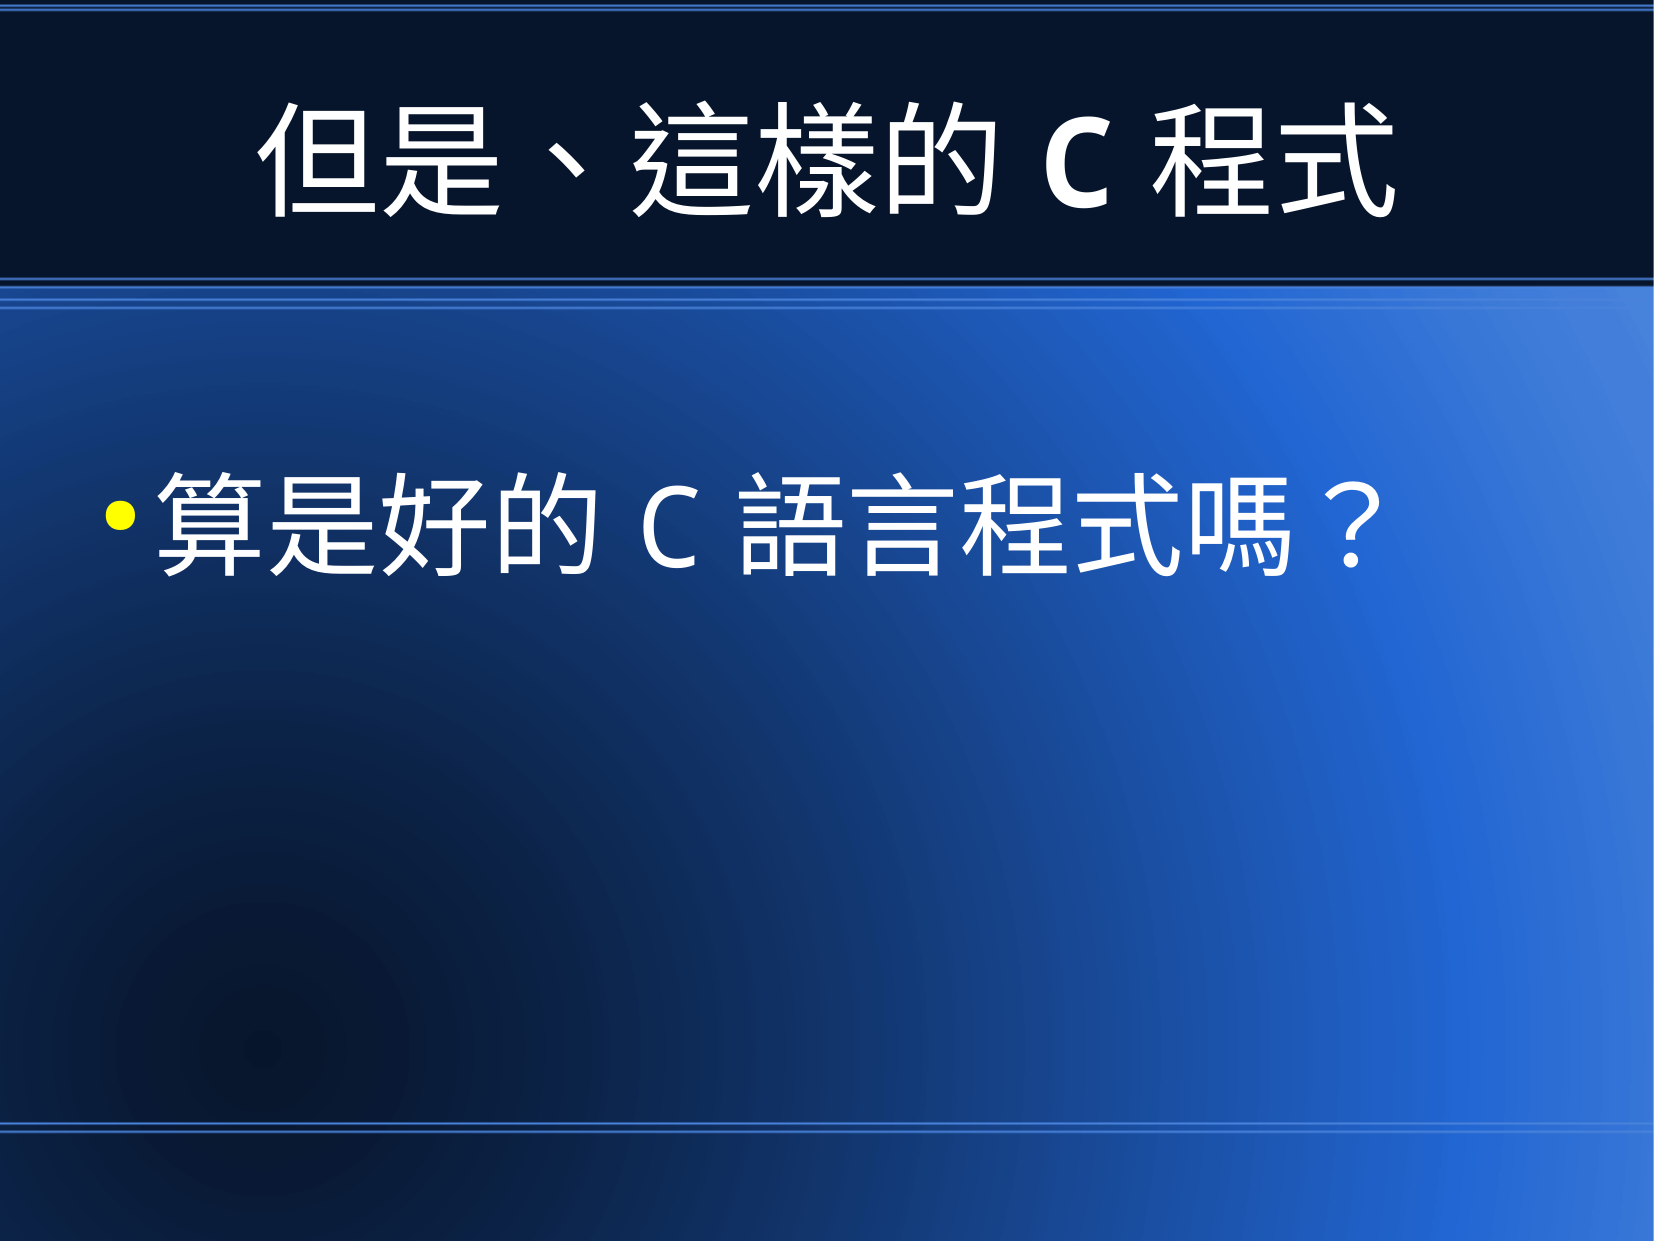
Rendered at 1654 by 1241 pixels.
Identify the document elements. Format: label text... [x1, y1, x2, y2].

picture [0, 0, 1654, 1241]
title 但是、這樣的C程式 [82, 49, 1571, 257]
list 算是好的C語言程式嗎？ [82, 355, 1571, 1241]
